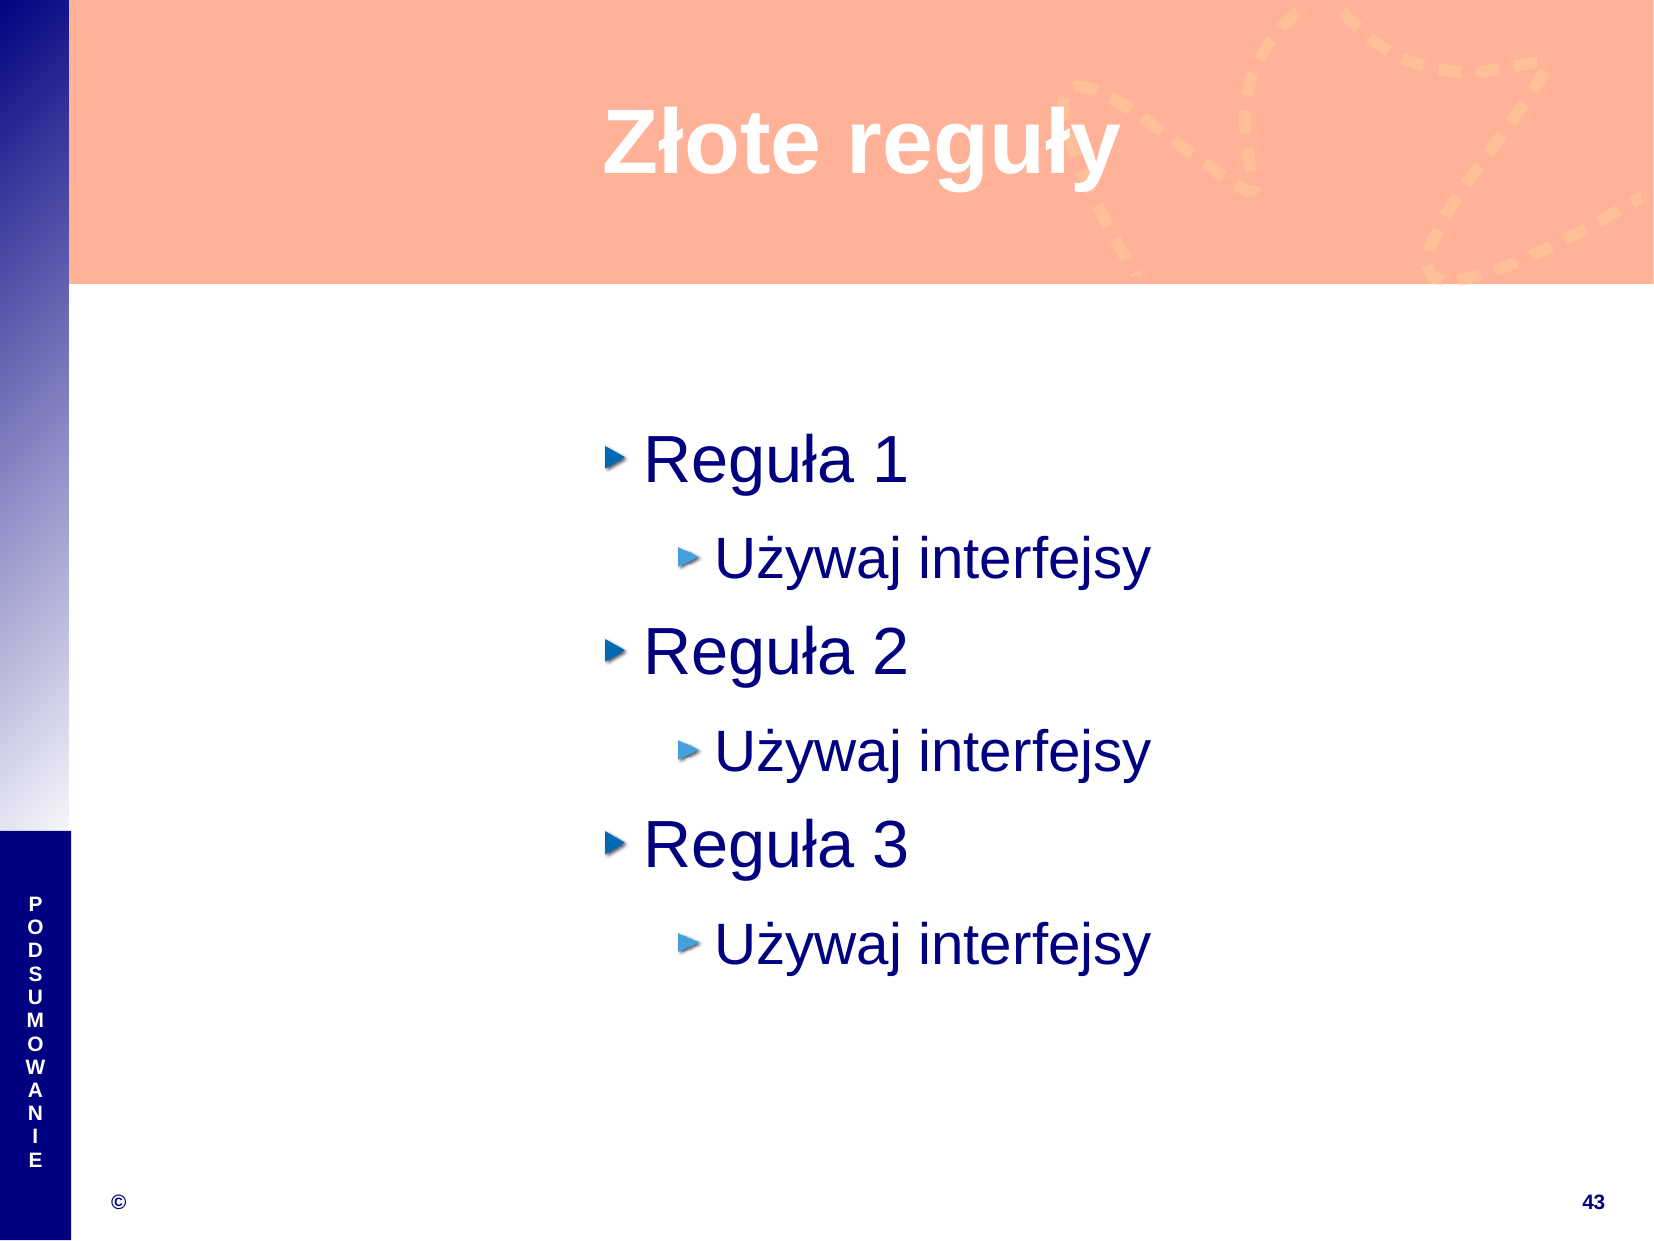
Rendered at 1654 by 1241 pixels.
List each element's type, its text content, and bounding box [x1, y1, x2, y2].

text_box P O D S U M O W A N I E [0, 824, 71, 1241]
title Złote reguły [71, 37, 1654, 246]
list Reguła 1 Używaj interfejsy Reguła 2 Używaj interfejsy Reguła 3 Używaj interfejsy [572, 421, 1153, 1039]
